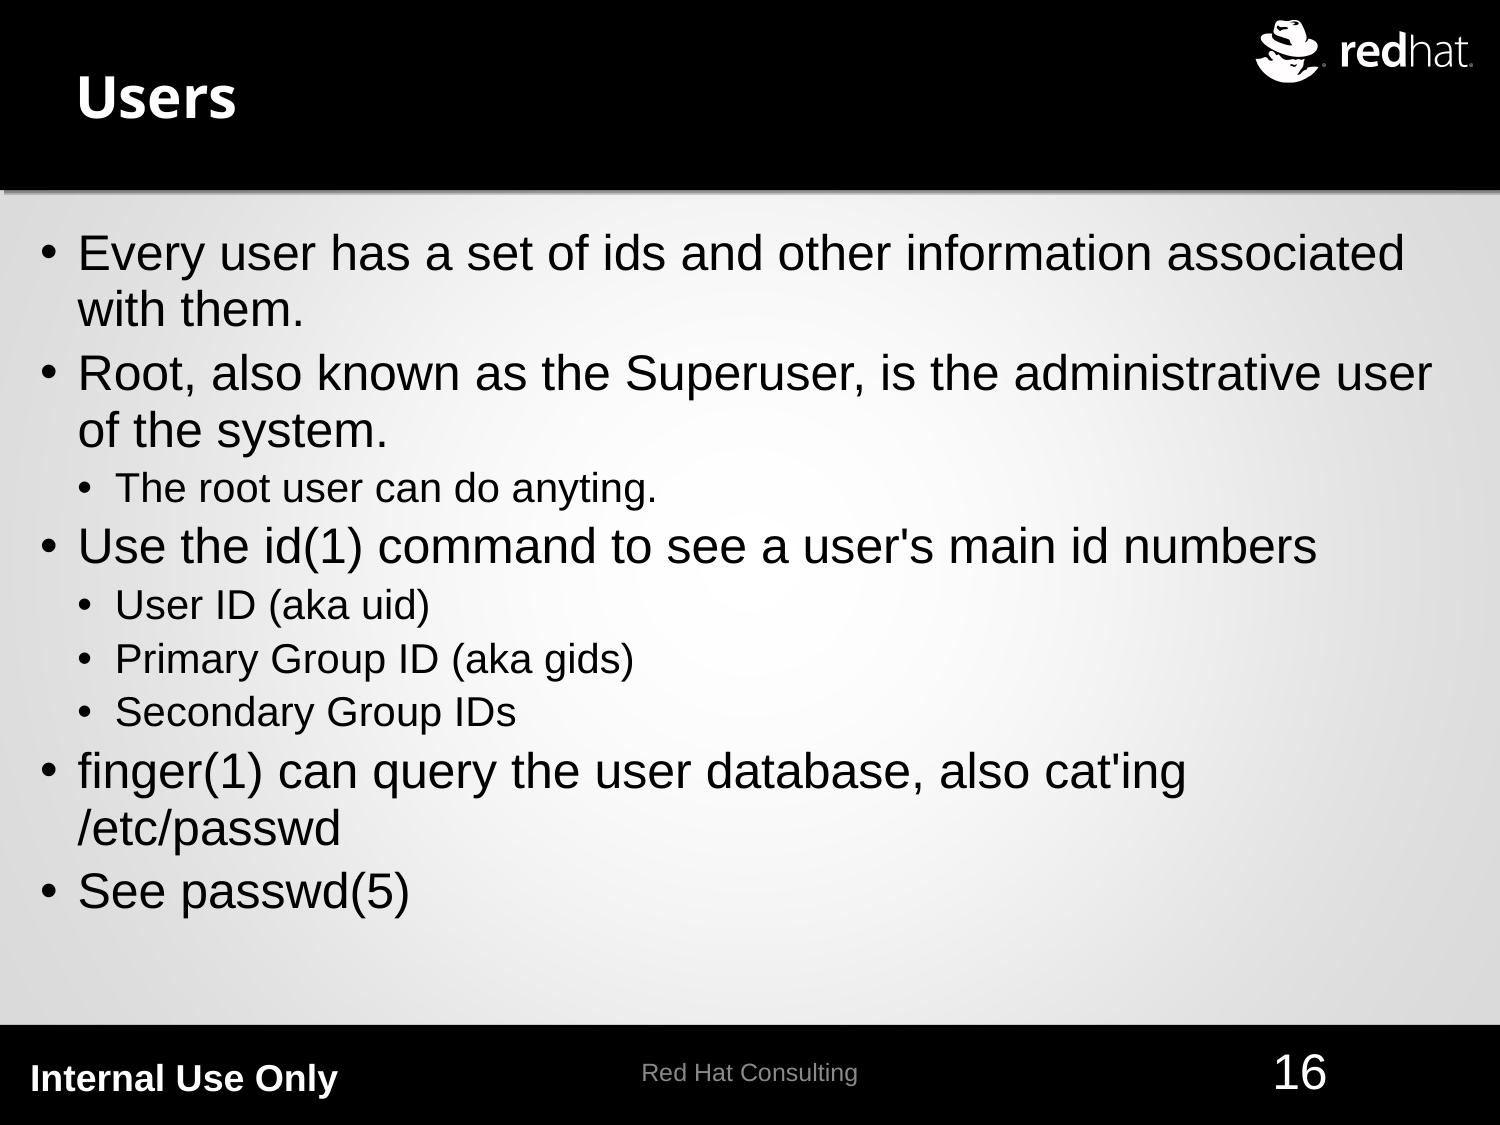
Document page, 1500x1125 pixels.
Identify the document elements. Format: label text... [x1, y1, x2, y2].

picture [1254, 12, 1476, 88]
text_box <number> [1257, 1042, 1426, 1103]
picture [0, 191, 1500, 1024]
text_box Red Hat Consulting [512, 1042, 988, 1103]
list Every user has a set of ids and other information associated with them. Root, also known as the Superuser, is the administrative user of the system. The root user can do anyting. Use the id(1) command to see a user's main id numbers User ID (aka uid) Primary Group ID (aka gids) Secondary Group IDs finger(1) can query the user database, also cat'ing /etc/passwd See passwd(5) [24, 216, 1471, 992]
title Users [0, 0, 1234, 191]
